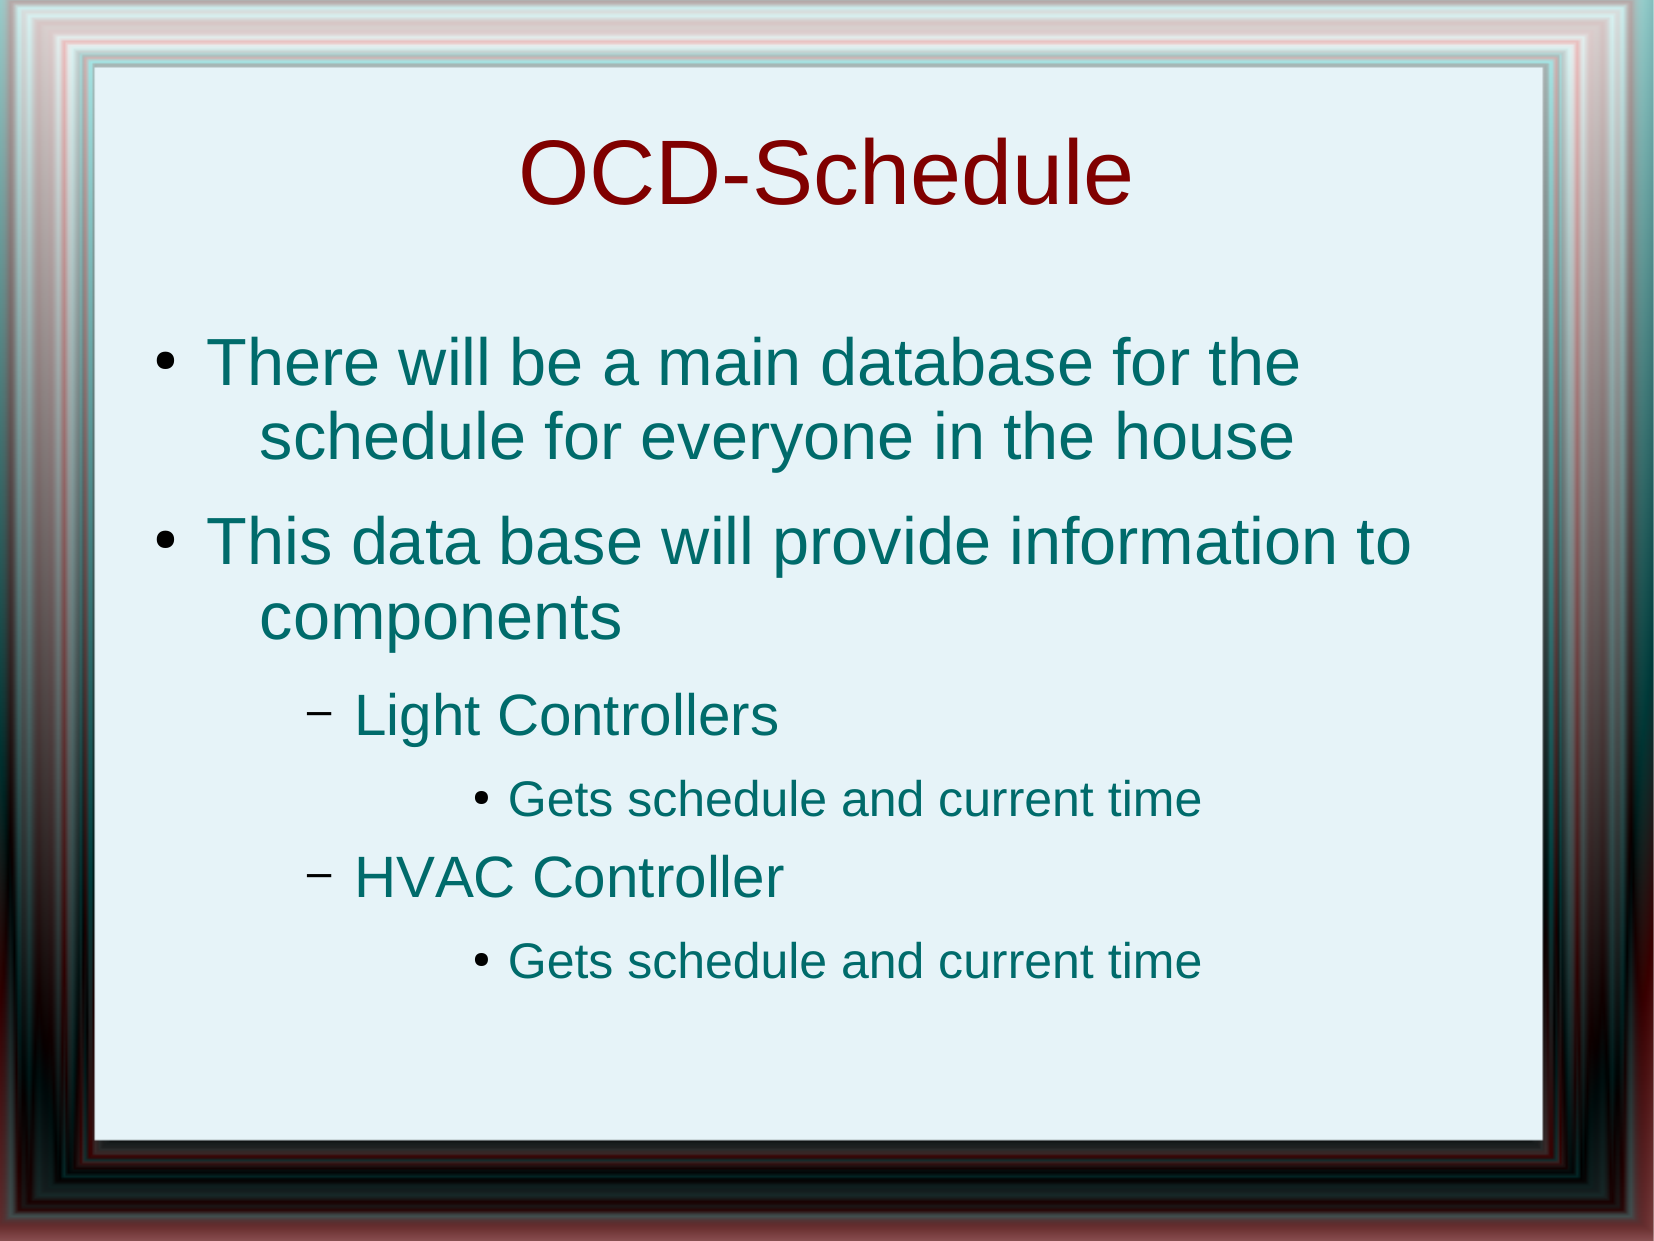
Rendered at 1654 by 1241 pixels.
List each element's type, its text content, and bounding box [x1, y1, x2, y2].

title OCD-Schedule [118, 88, 1536, 257]
picture [0, 0, 1654, 1241]
list There will be a main database for the schedule for everyone in the house This data base will provide information to components Light Controllers Gets schedule and current time HVAC Controller Gets schedule and current time [118, 324, 1506, 989]
